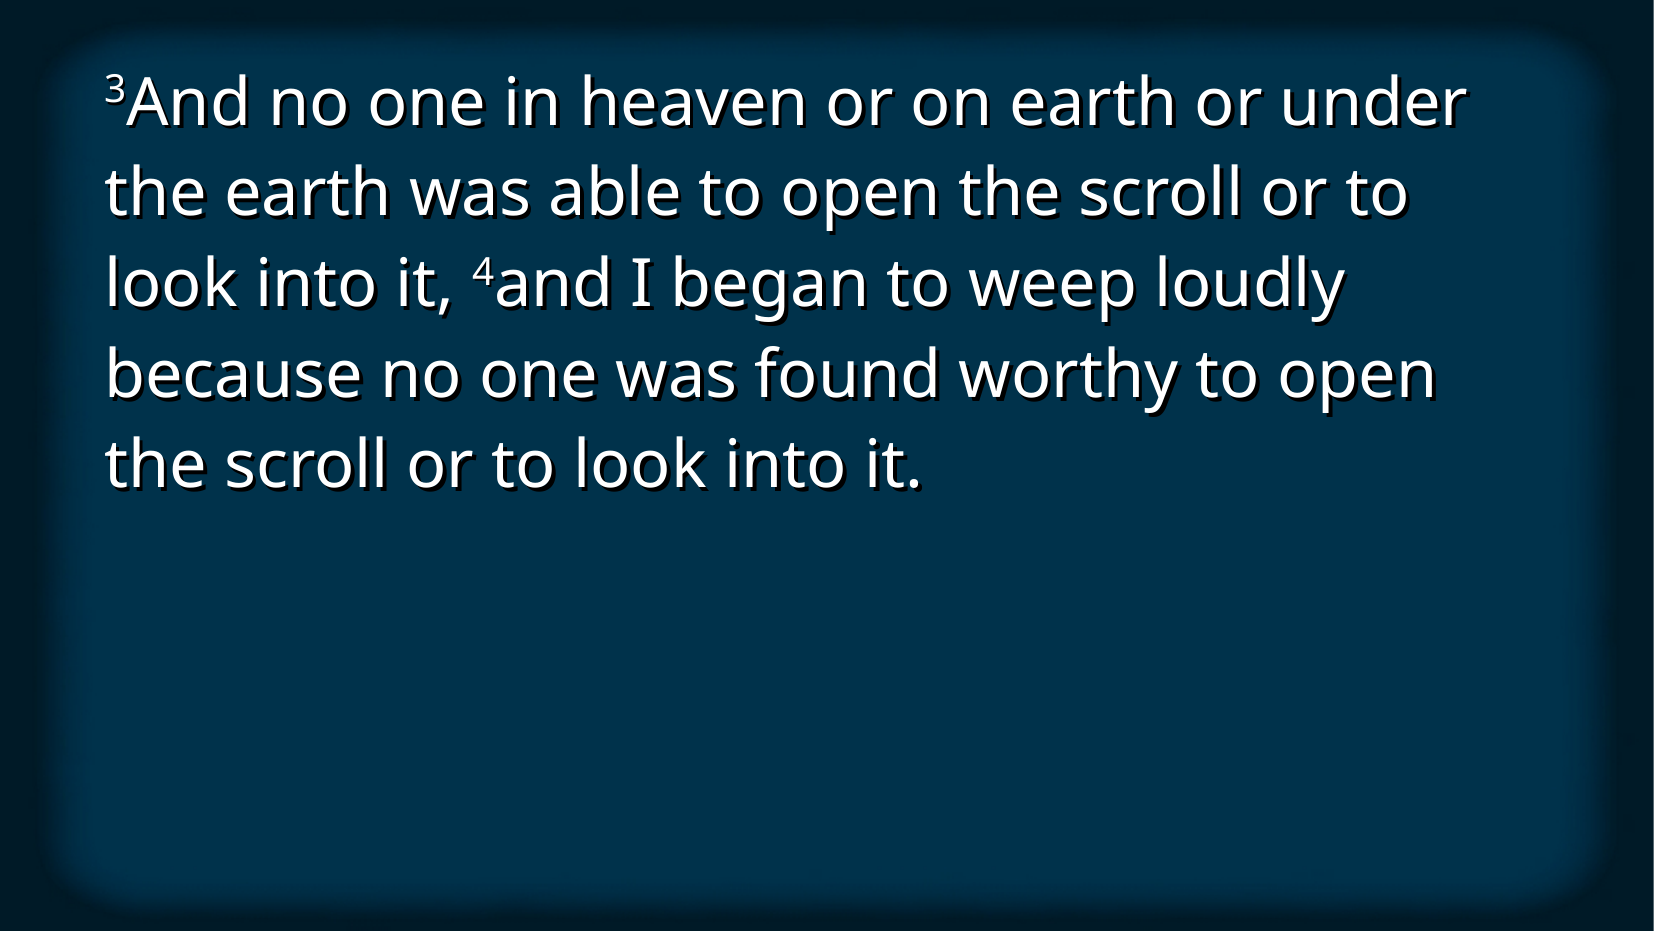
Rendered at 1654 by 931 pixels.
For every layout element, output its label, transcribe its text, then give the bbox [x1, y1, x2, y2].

picture [0, 0, 1654, 931]
text_box 3And no one in heaven or on earth or under the earth was able to open the scroll or to look into it, 4and I began to weep loudly because no one was found worthy to open the scroll or to look into it. [89, 46, 1545, 505]
